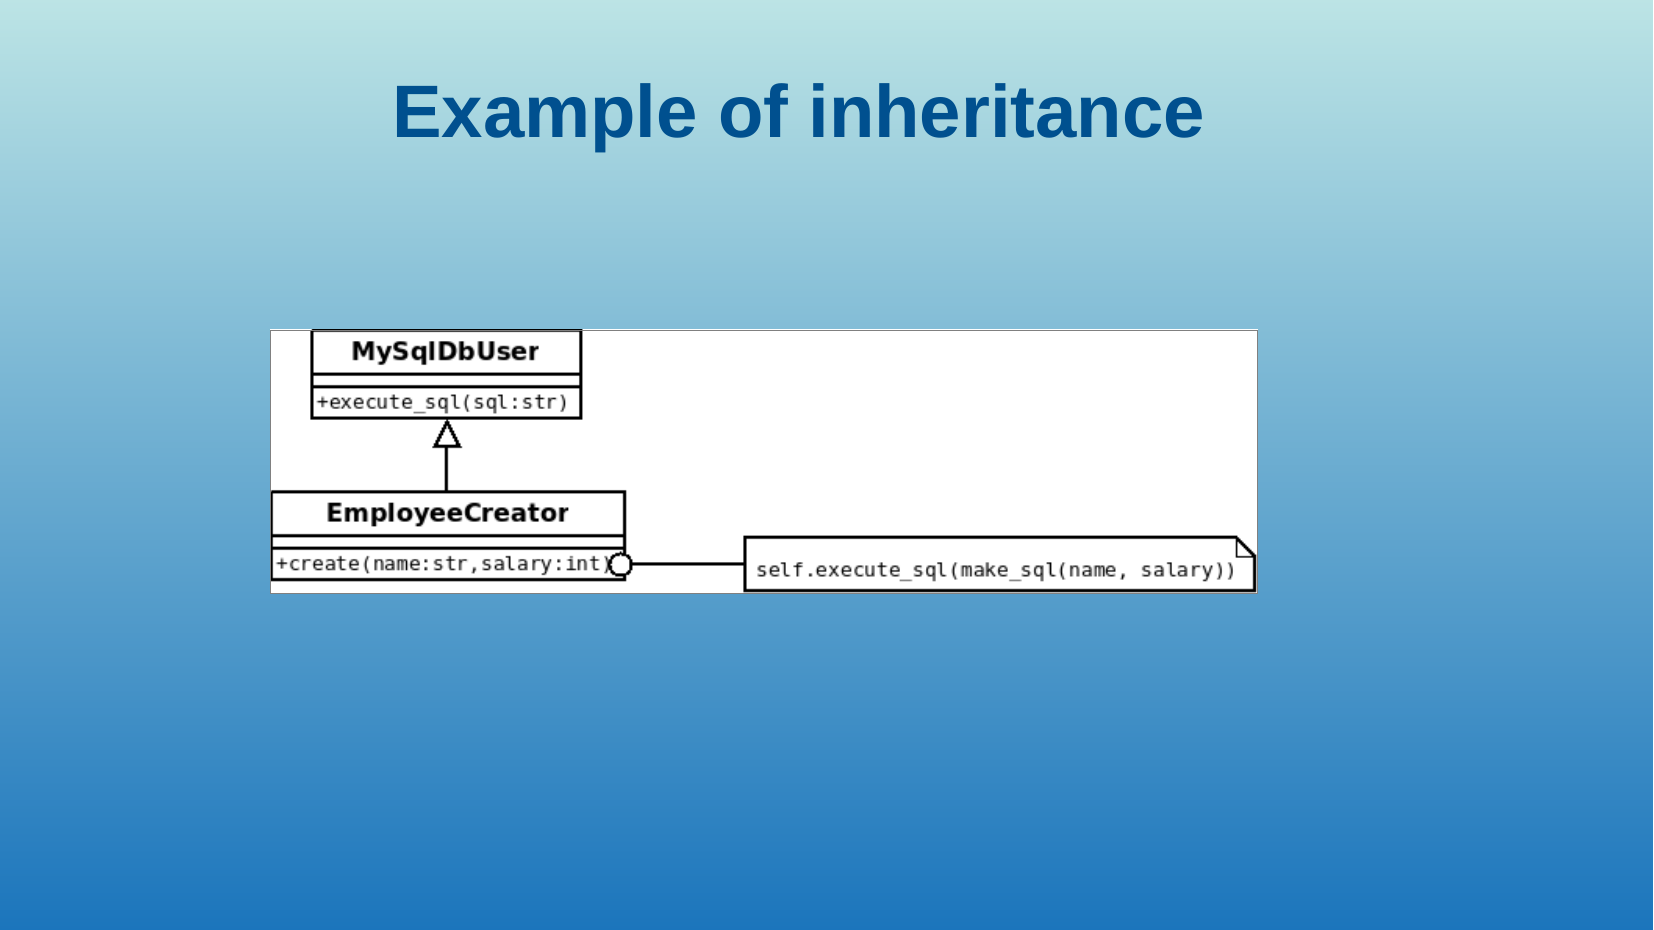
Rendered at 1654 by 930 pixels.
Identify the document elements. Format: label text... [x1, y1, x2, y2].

picture [270, 329, 1258, 594]
title Example of inheritance [82, 35, 1516, 189]
